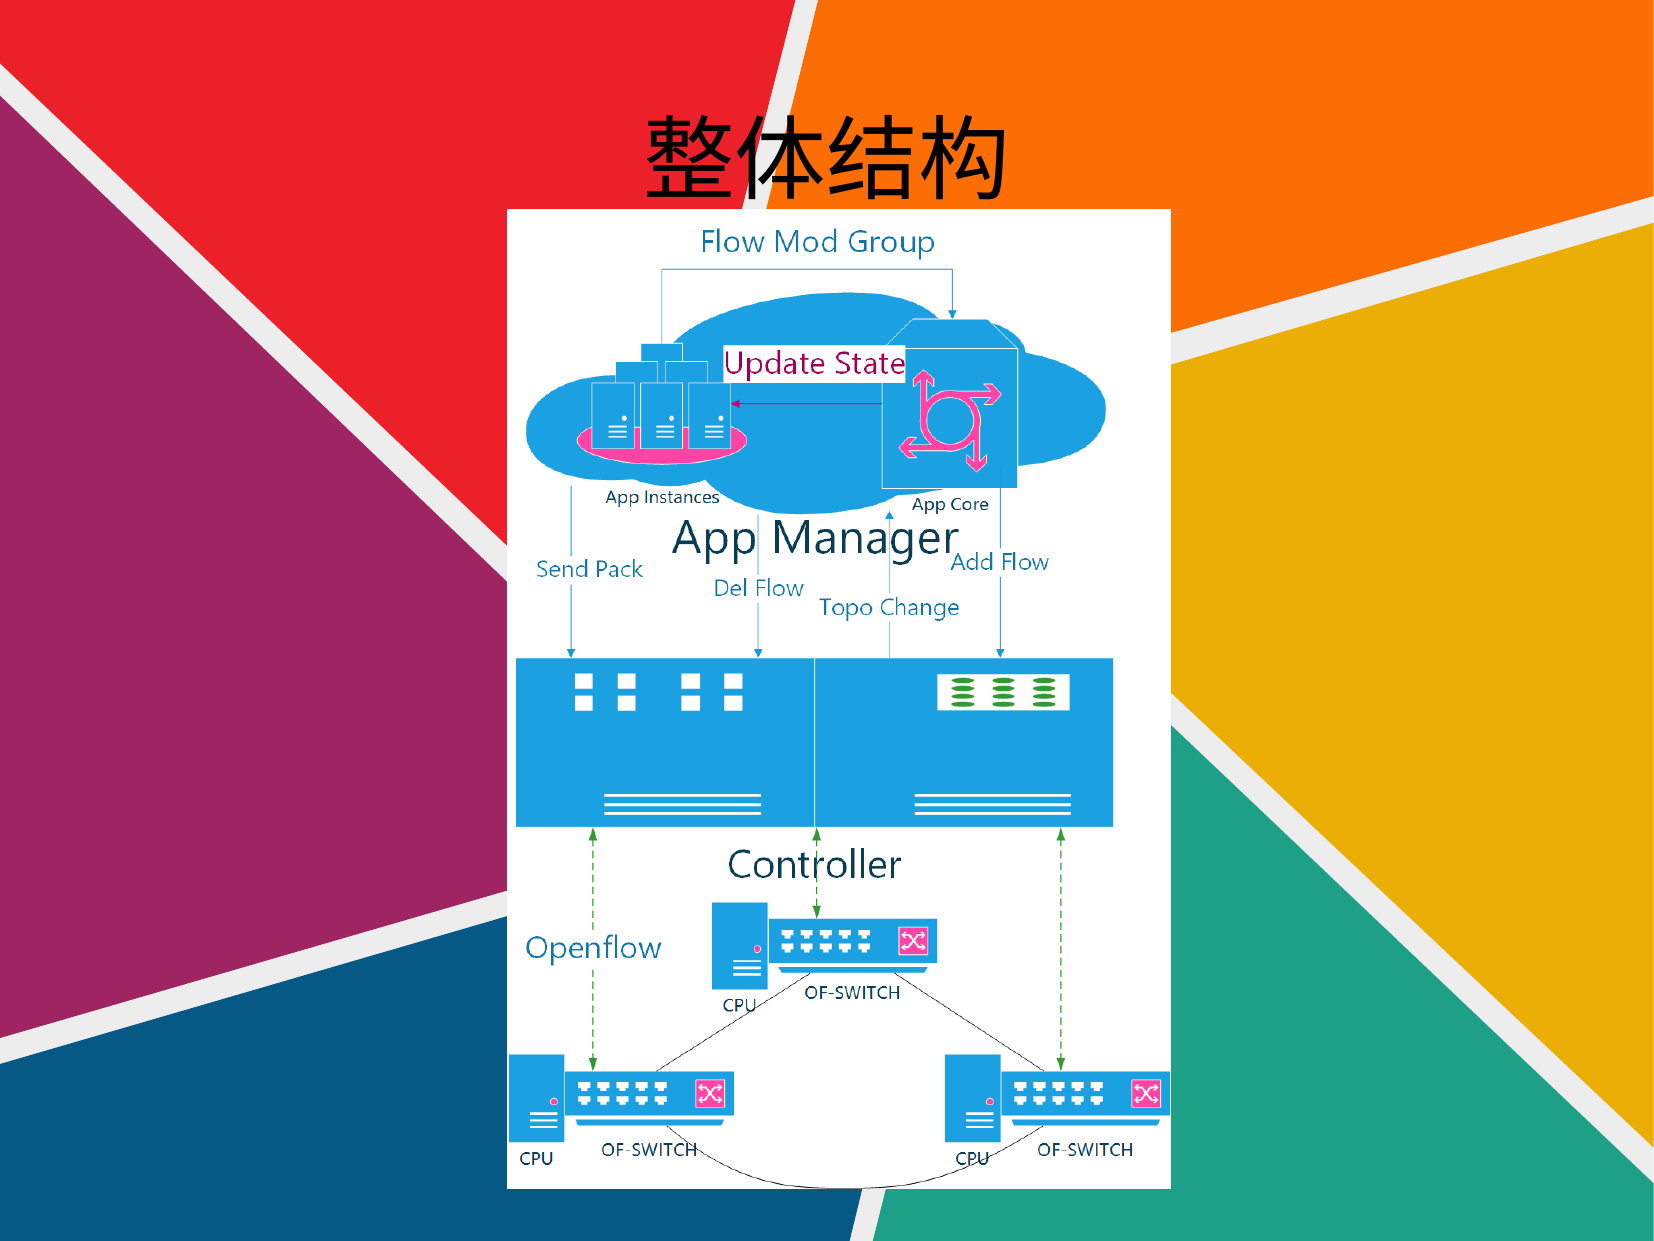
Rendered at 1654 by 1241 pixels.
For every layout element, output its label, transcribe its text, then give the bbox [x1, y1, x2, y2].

title 整体结构 [82, 49, 1571, 257]
picture [507, 209, 1171, 1189]
